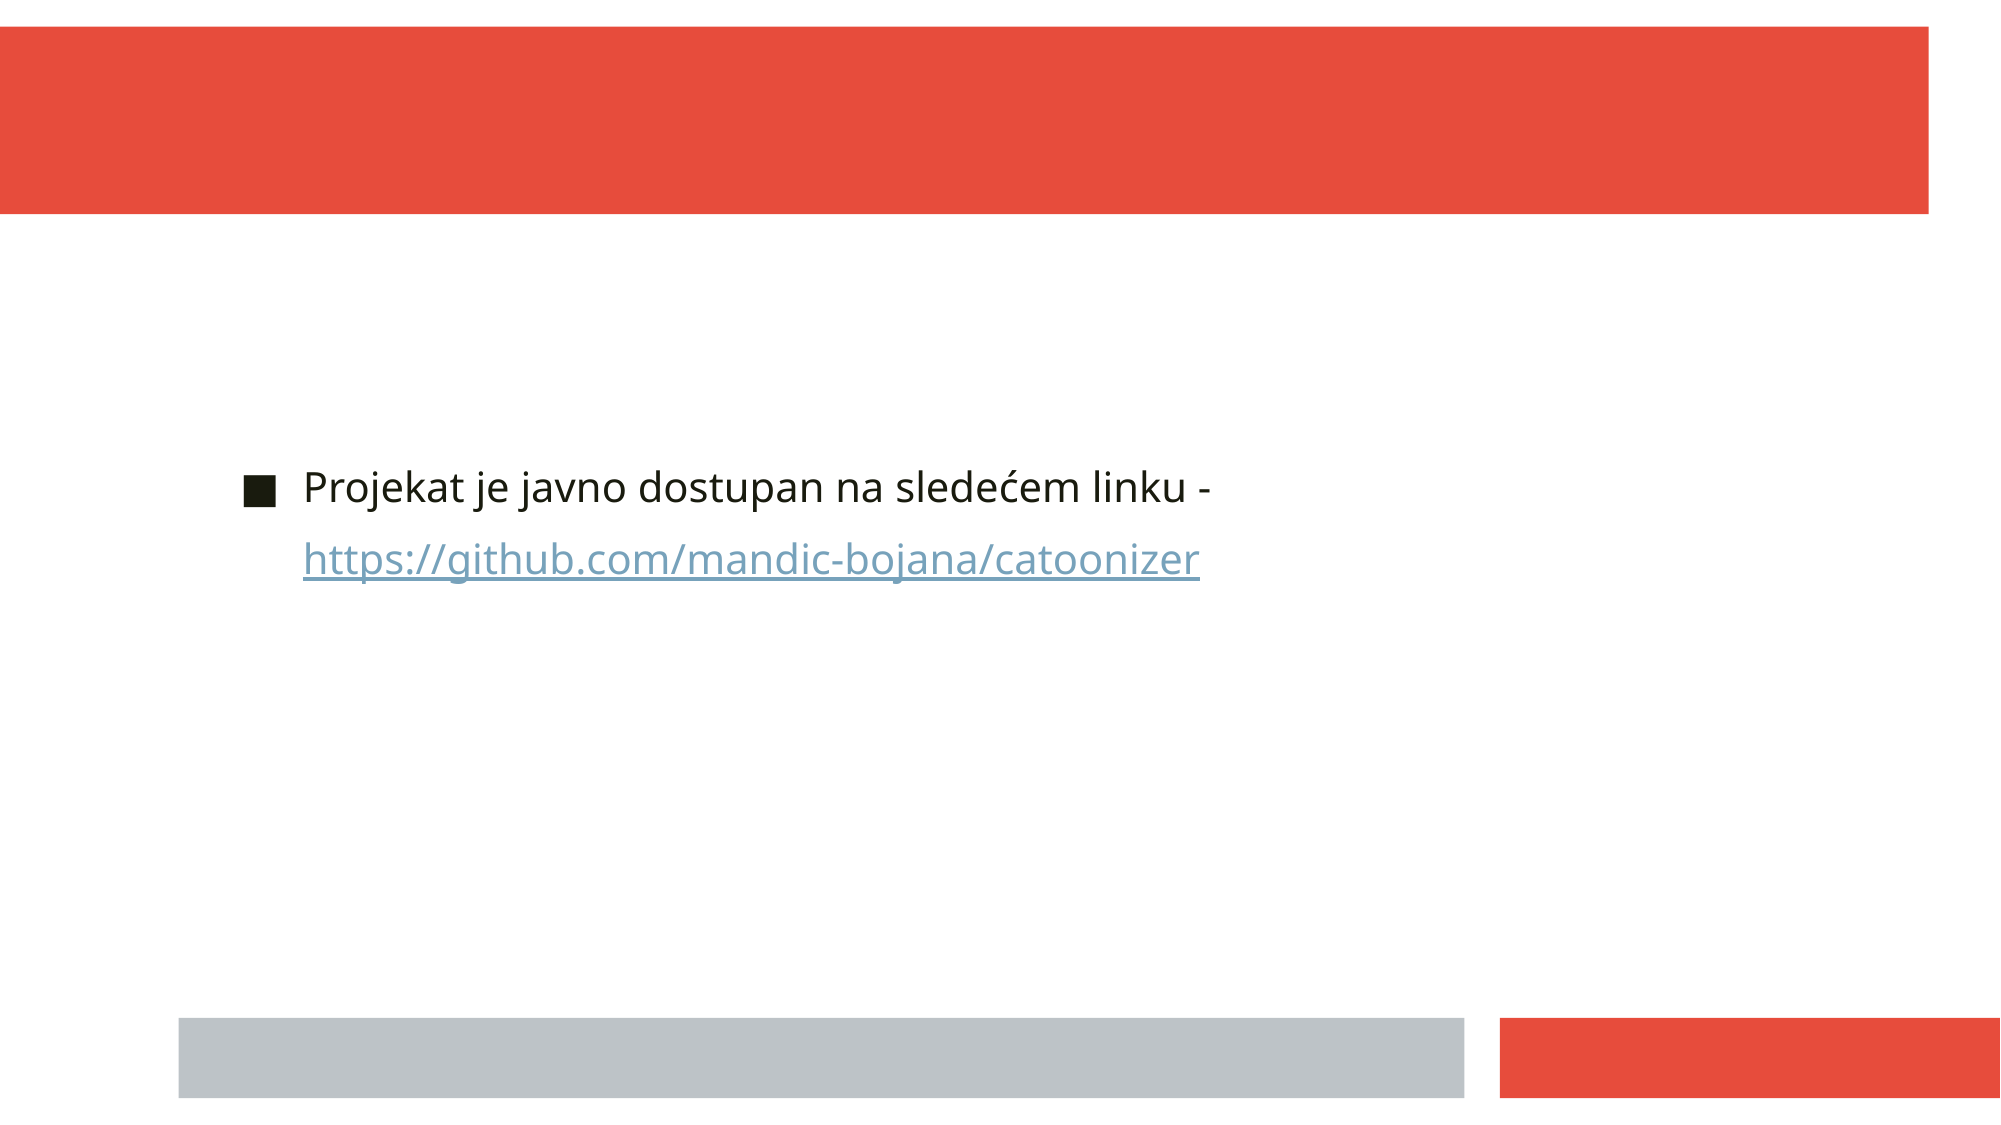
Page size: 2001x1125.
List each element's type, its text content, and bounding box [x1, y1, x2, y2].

list Projekat je javno dostupan na sledećem linku - https://github.com/mandic-bojana/catoonizer [225, 375, 1800, 963]
